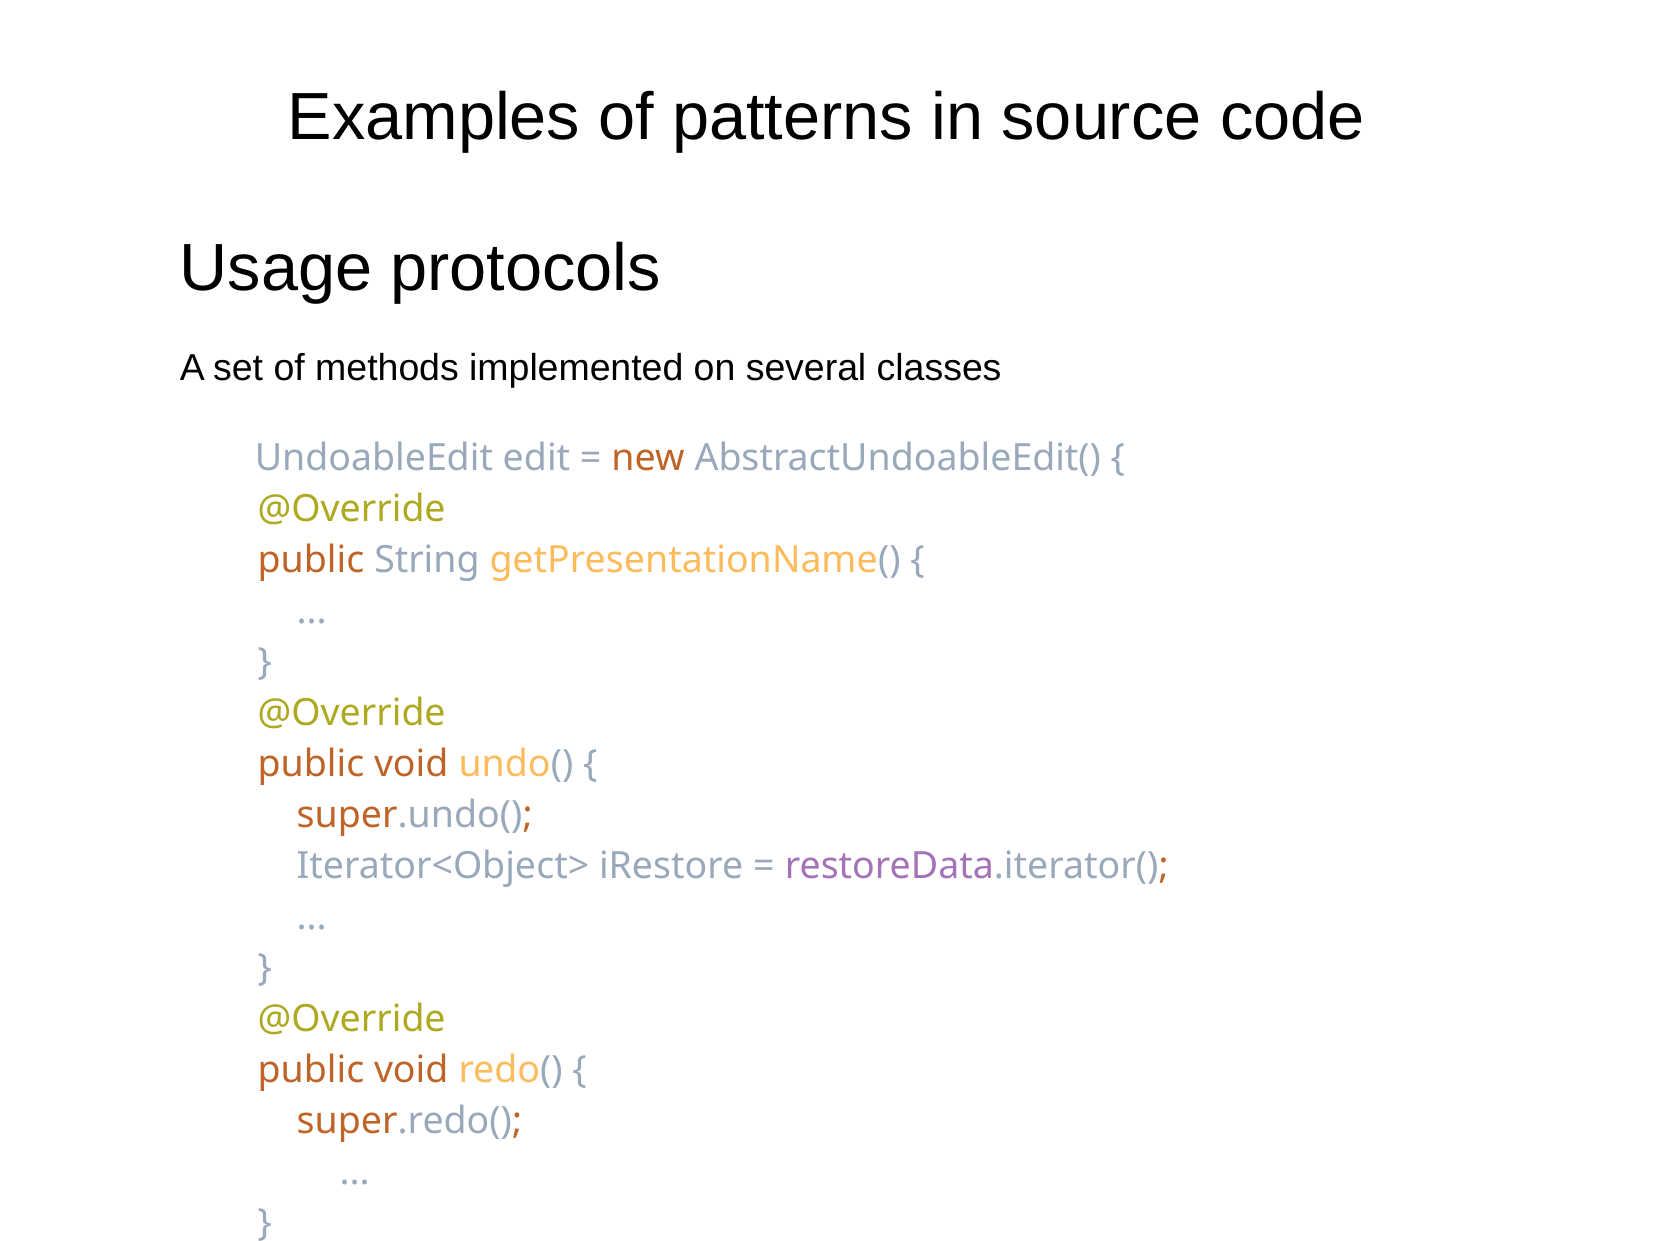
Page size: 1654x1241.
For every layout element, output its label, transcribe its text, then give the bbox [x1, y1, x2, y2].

text_box Usage protocols A set of methods implemented on several classes UndoableEdit edit = new AbstractUndoableEdit() { @Override public String getPresentationName() { ... } @Override public void undo() { super.undo(); Iterator<Object> iRestore = restoreData.iterator(); ... } @Override public void redo() { super.redo(); ... } }; [165, 222, 1636, 1216]
title Examples of patterns in source code [82, 37, 1571, 196]
